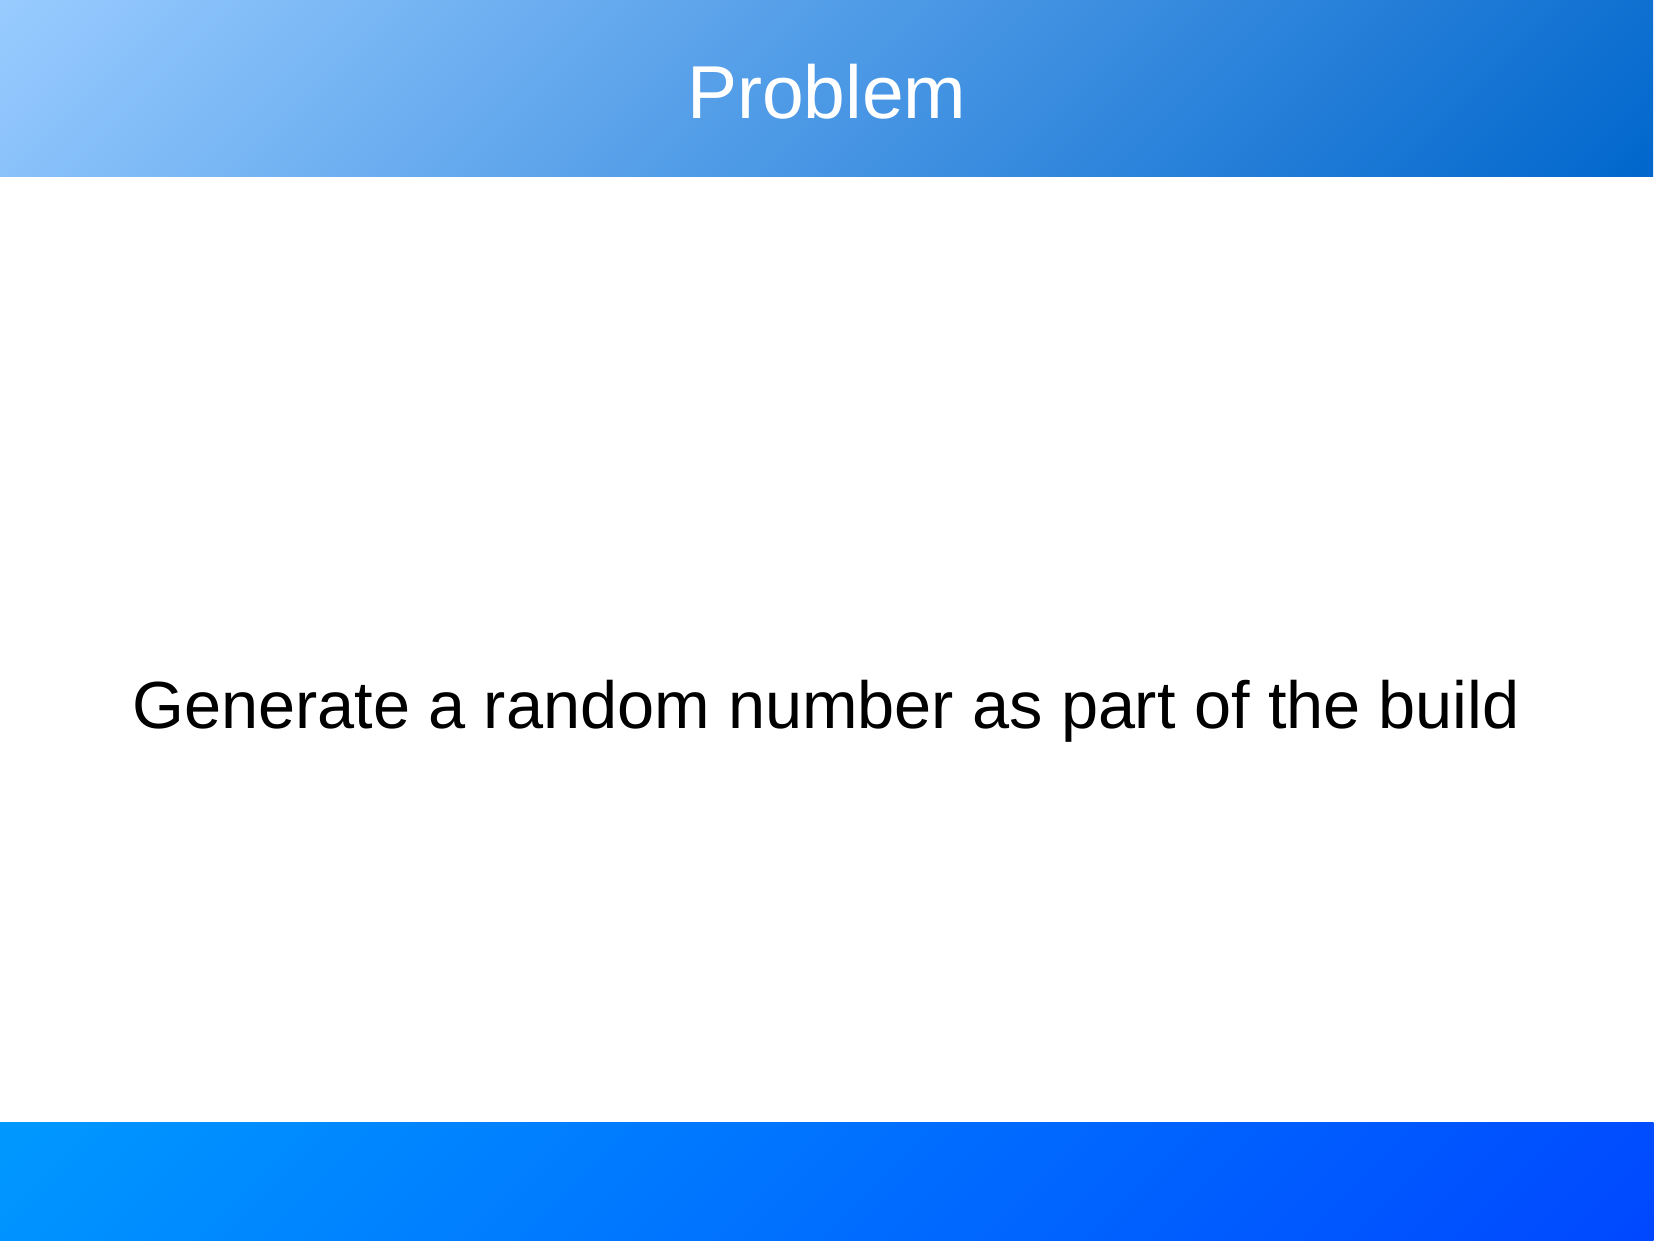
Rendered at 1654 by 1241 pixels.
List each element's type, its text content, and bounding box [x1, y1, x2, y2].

subtitle Generate a random number as part of the build [82, 258, 1571, 1078]
title Problem [82, 22, 1571, 163]
